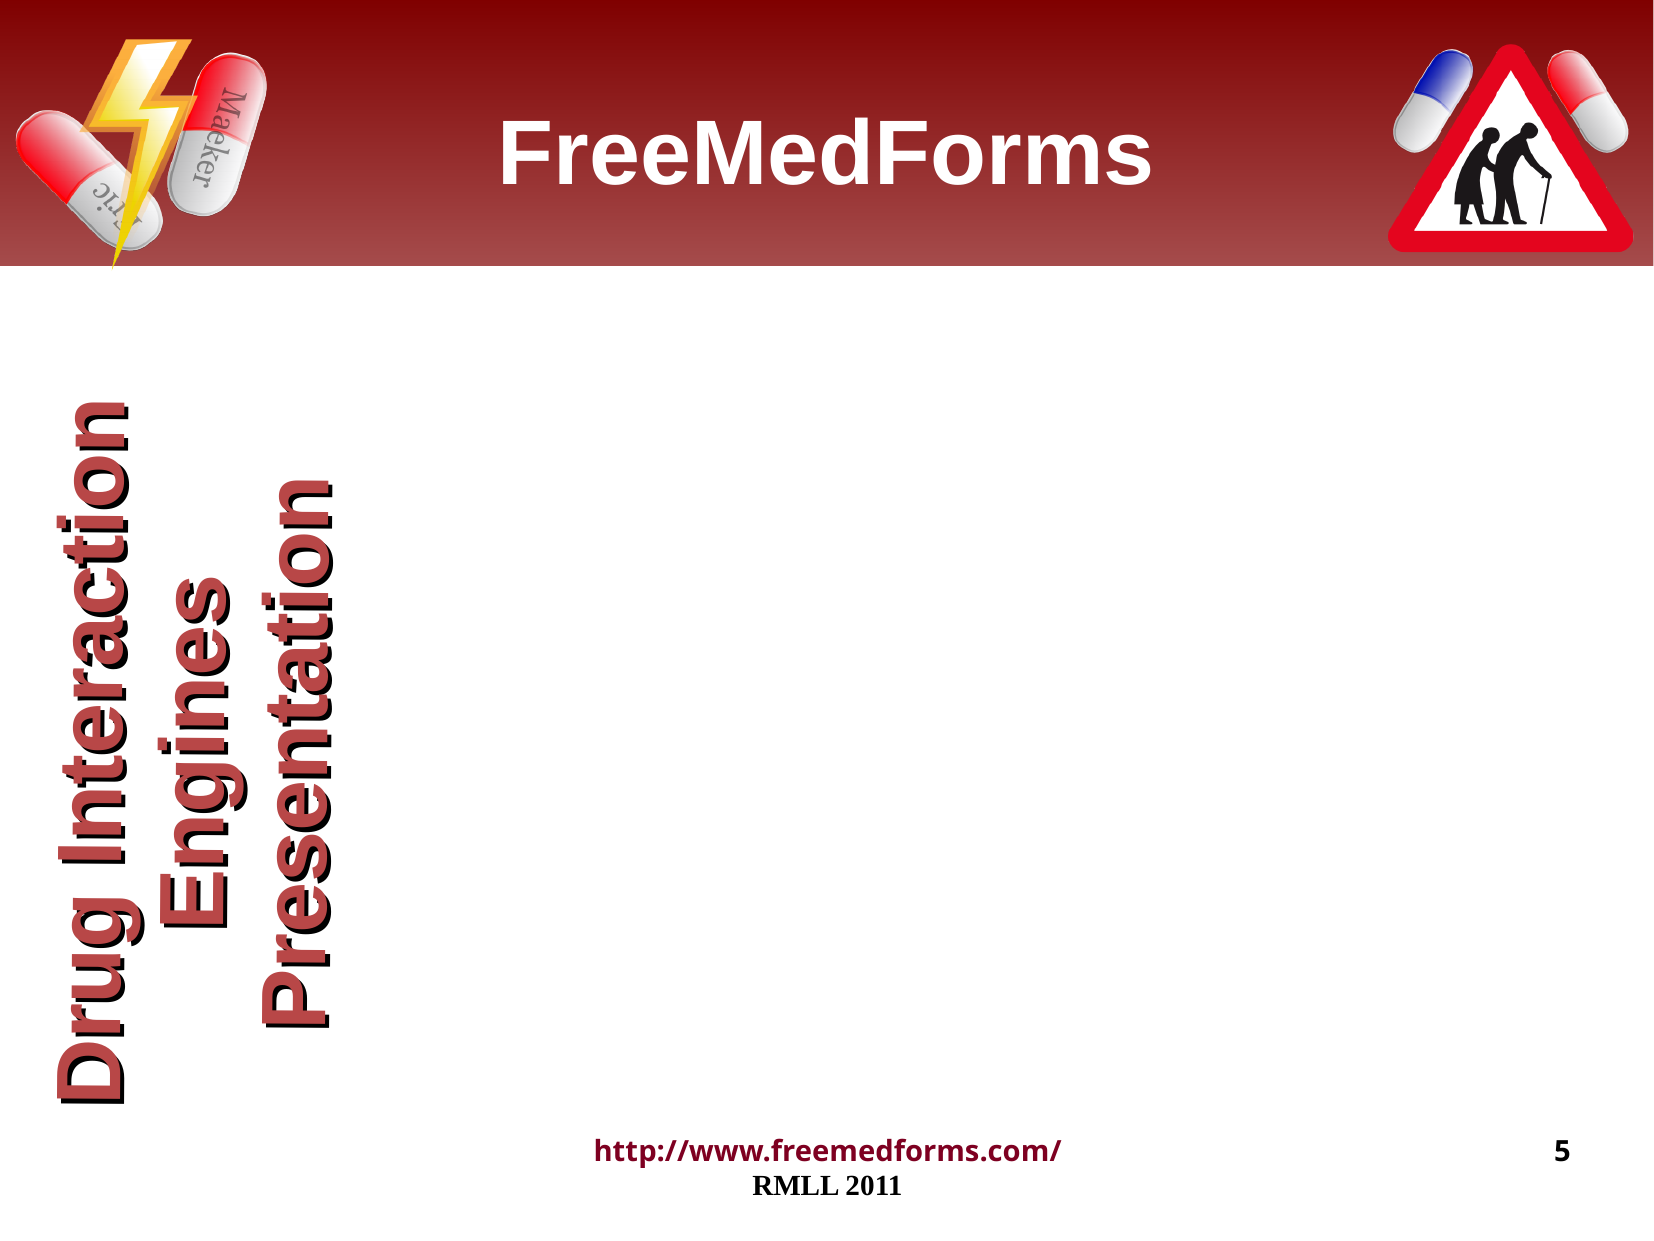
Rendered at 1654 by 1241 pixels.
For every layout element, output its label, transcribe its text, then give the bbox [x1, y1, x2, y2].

text_box Drug Interaction Engines Presentation [29, 382, 357, 1123]
picture [0, 29, 271, 273]
picture [354, 292, 1625, 1182]
title FreeMedForms [295, 49, 1359, 257]
picture [1387, 29, 1634, 266]
